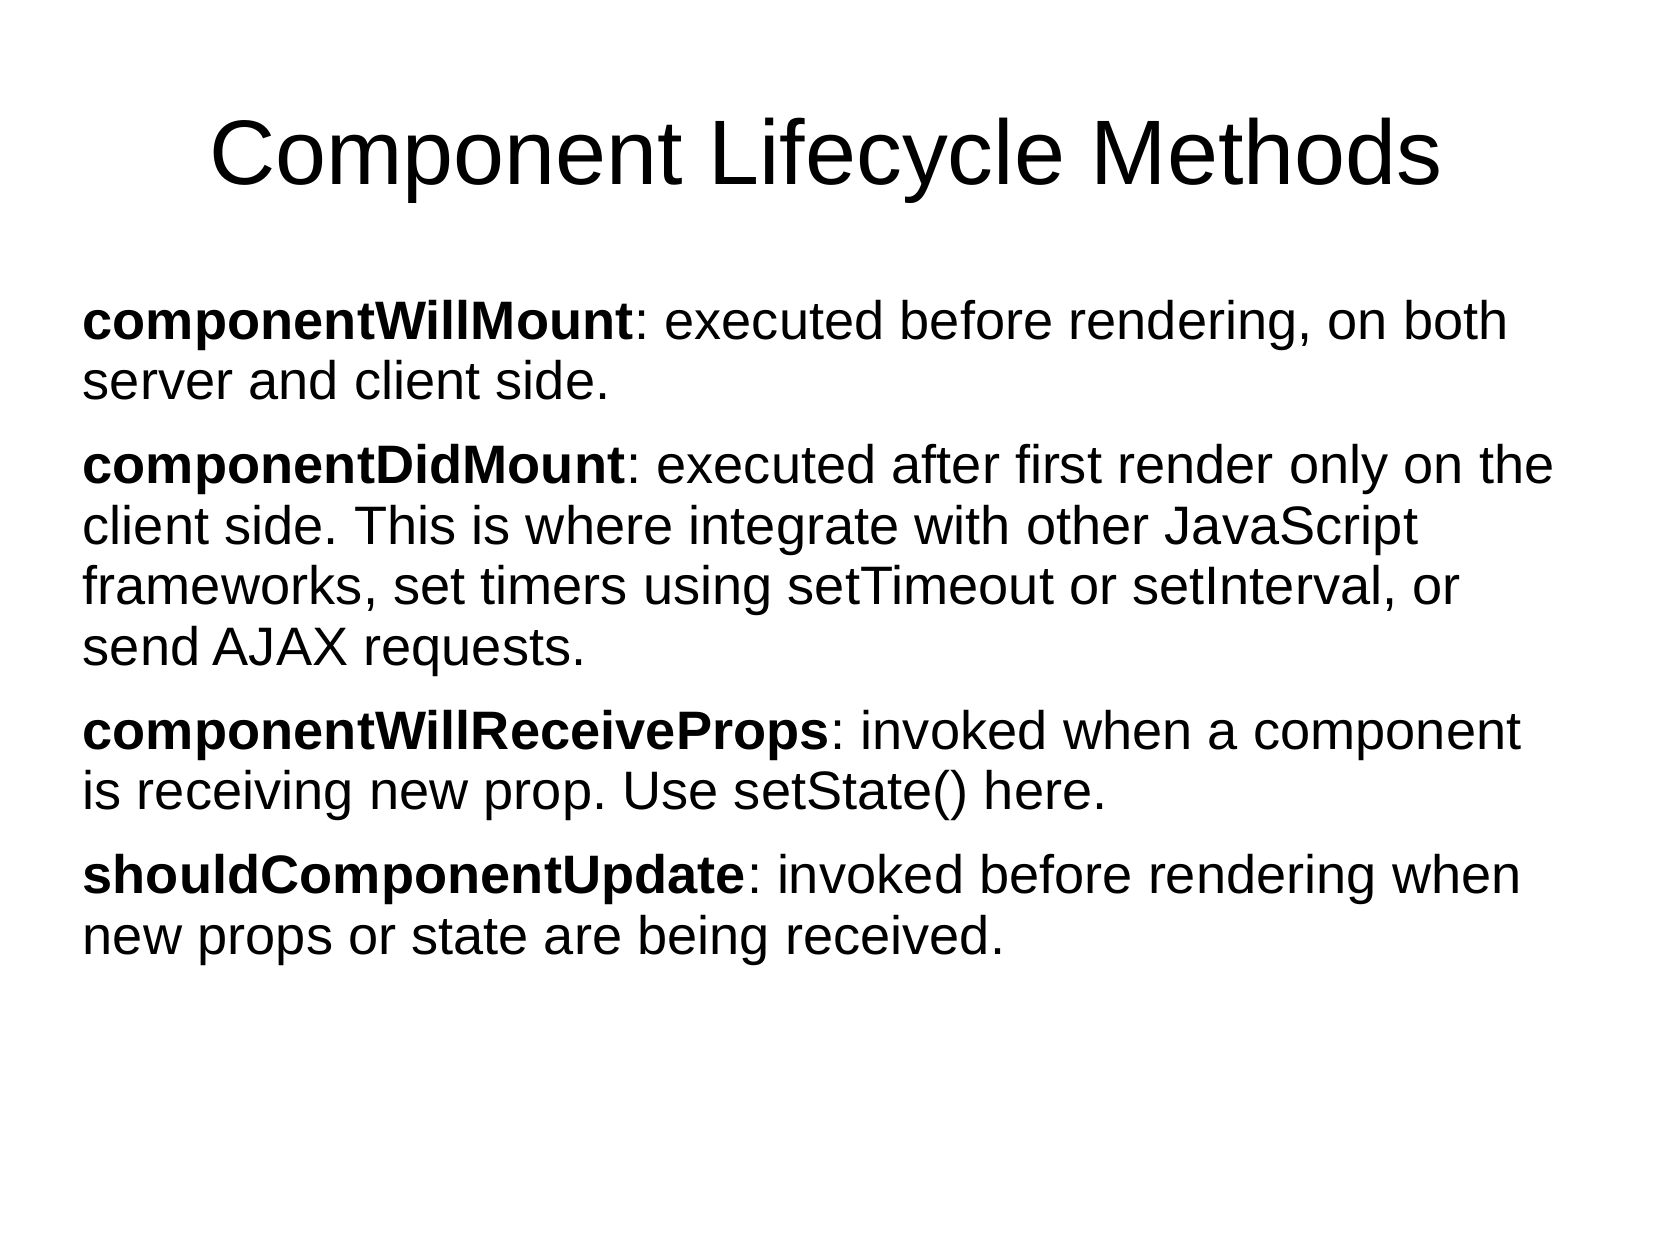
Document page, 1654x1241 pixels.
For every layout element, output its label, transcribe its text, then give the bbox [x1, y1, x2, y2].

list componentWillMount: executed before rendering, on both server and client side. componentDidMount: executed after first render only on the client side. This is where integrate with other JavaScript frameworks, set timers using setTimeout or setInterval, or send AJAX requests. componentWillReceiveProps: invoked when a component is receiving new prop. Use setState() here. shouldComponentUpdate: invoked before rendering when new props or state are being received. [82, 290, 1571, 1010]
title Component Lifecycle Methods [82, 49, 1571, 257]
